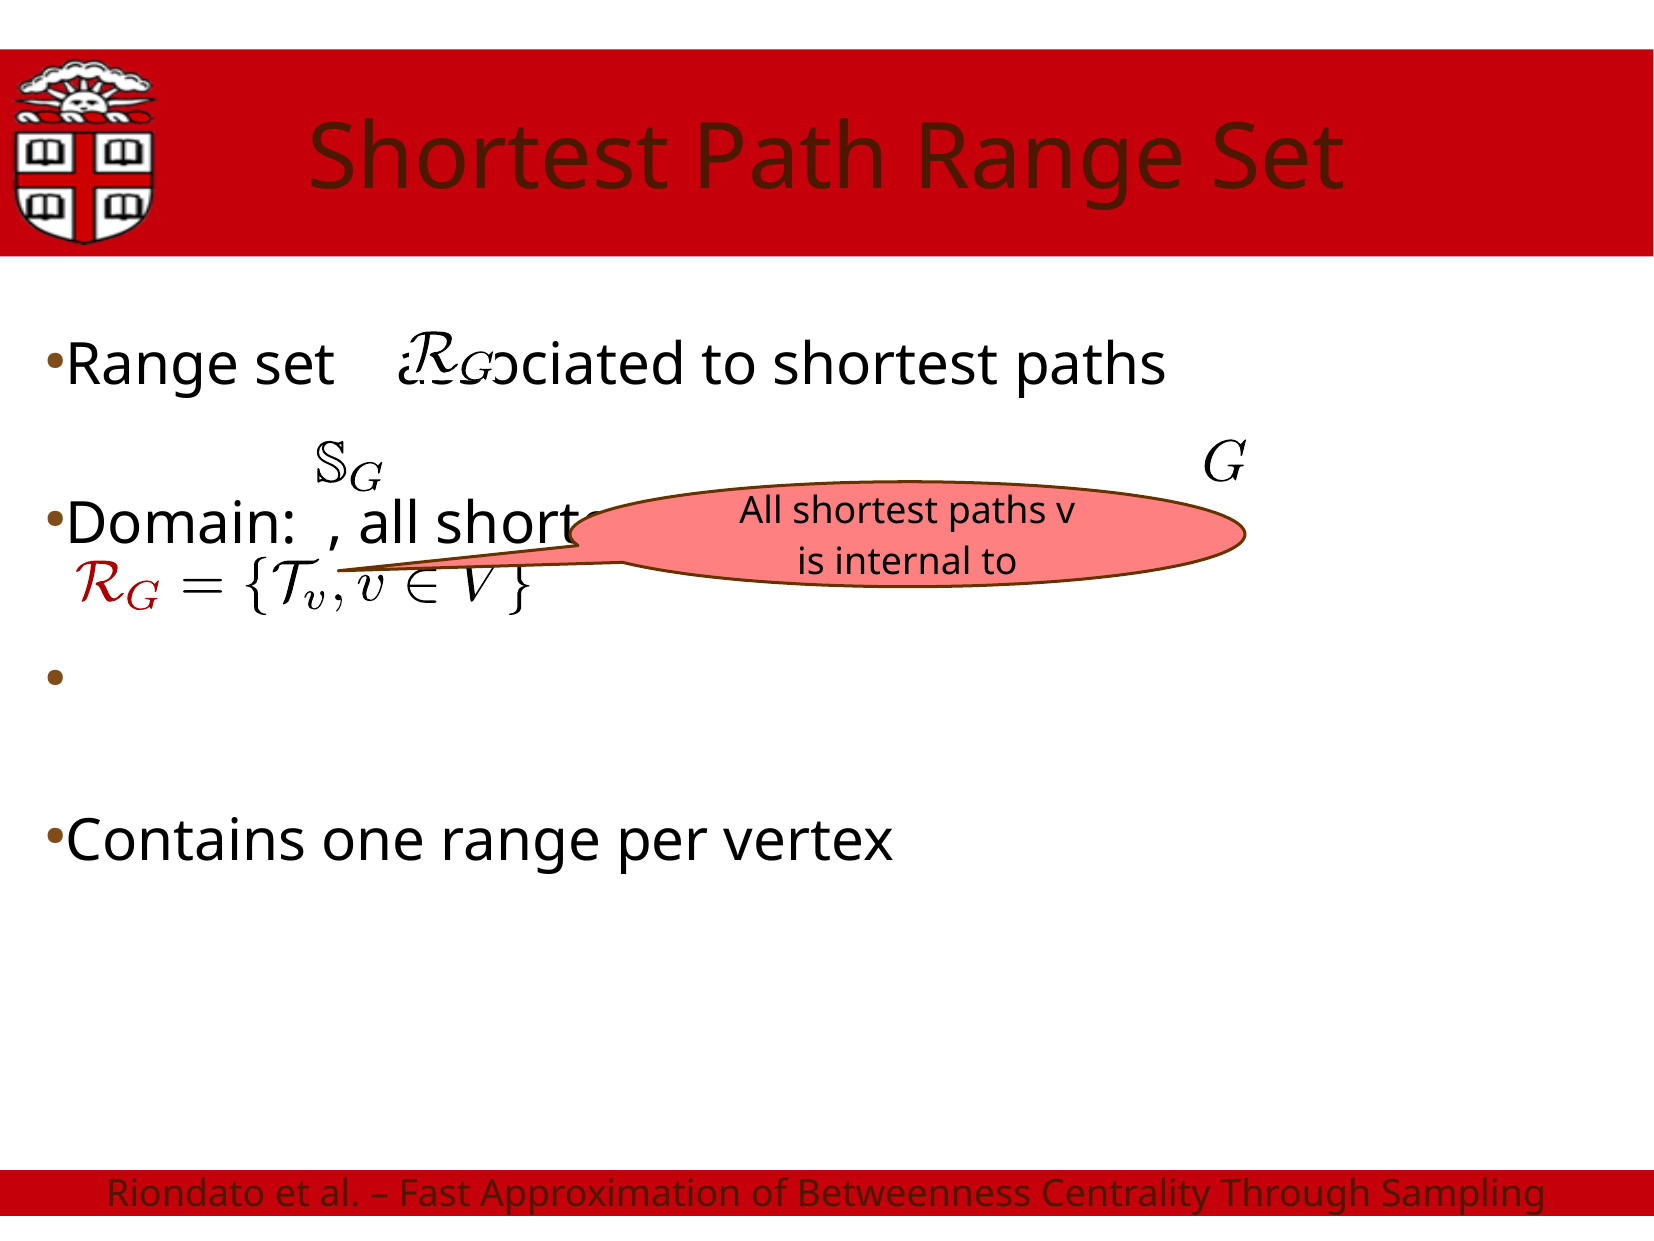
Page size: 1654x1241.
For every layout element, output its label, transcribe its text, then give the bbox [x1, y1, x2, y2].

text_box Range set associated to shortest paths Domain: , all shortest paths in Contains one range per vertex [30, 315, 1621, 854]
text_box [315, 440, 385, 492]
text_box [75, 556, 534, 616]
text_box [1204, 439, 1255, 490]
text_box Riondato et al. – Fast Approximation of Betweenness Centrality Through Sampling [0, 1170, 1654, 1216]
picture [11, 59, 158, 245]
text_box All shortest paths v is internal to [338, 481, 1245, 587]
title Shortest Path Range Set [0, 49, 1654, 257]
text_box [409, 331, 496, 381]
